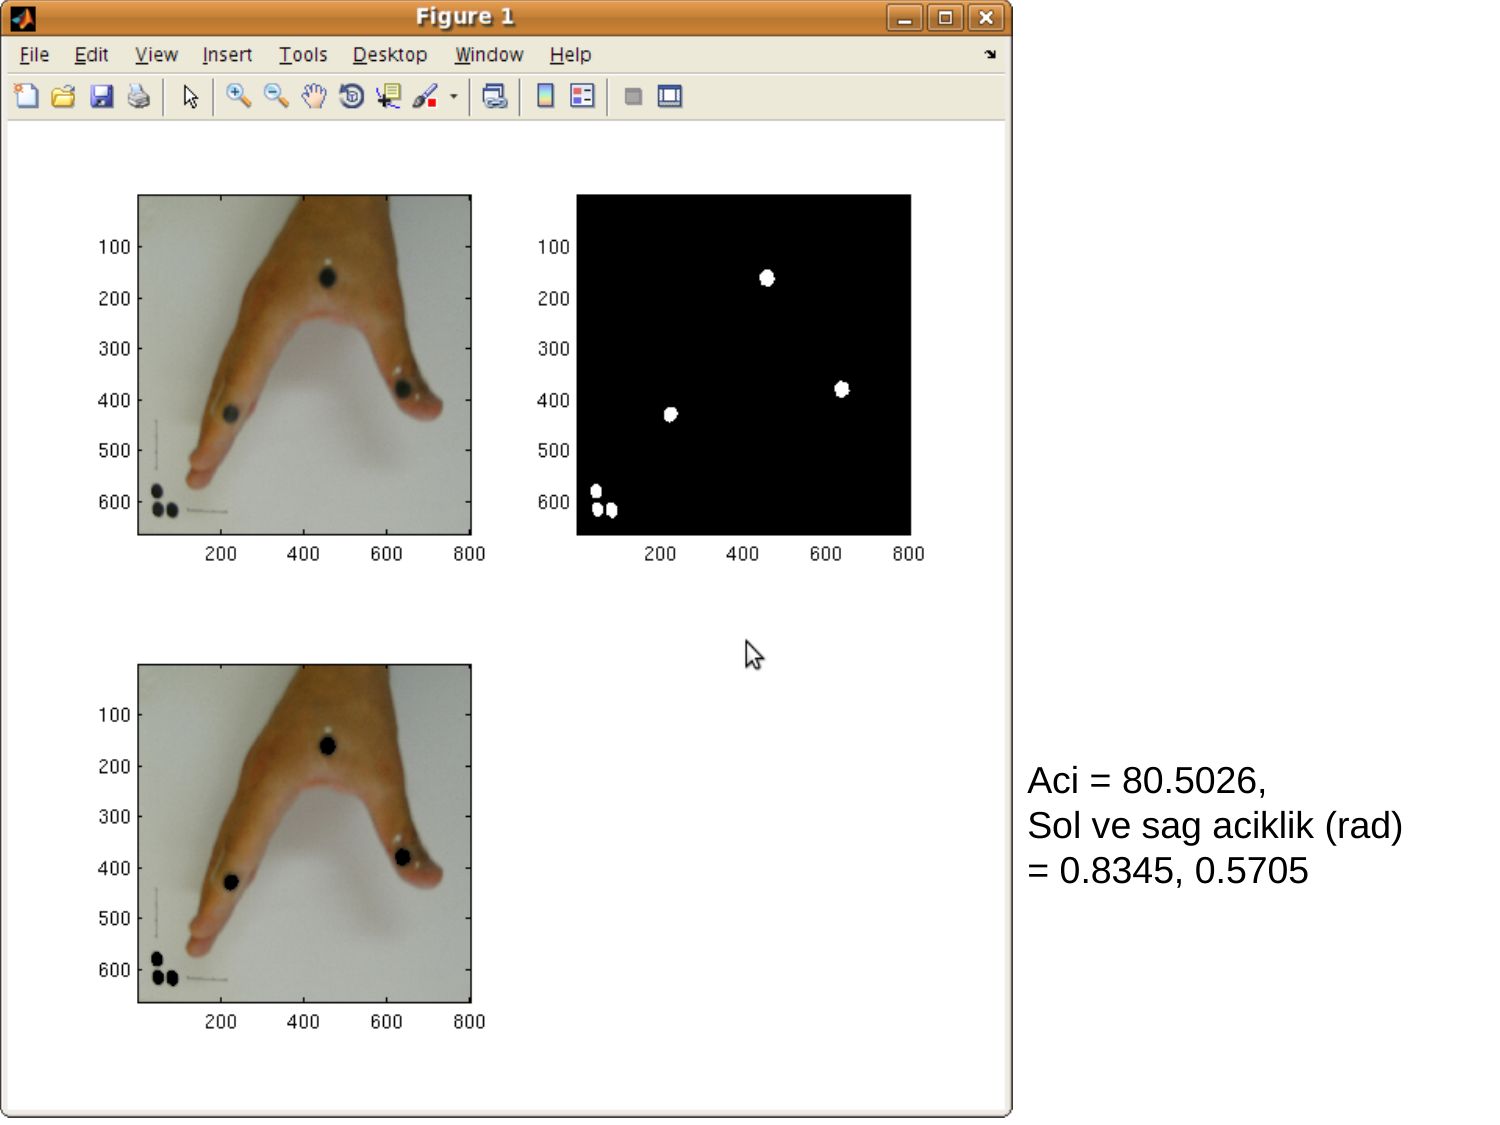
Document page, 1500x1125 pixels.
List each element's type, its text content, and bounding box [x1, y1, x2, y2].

text_box Aci = 80.5026, Sol ve sag aciklik (rad) = 0.8345, 0.5705 [1012, 748, 1500, 1125]
picture [0, 0, 1013, 1118]
